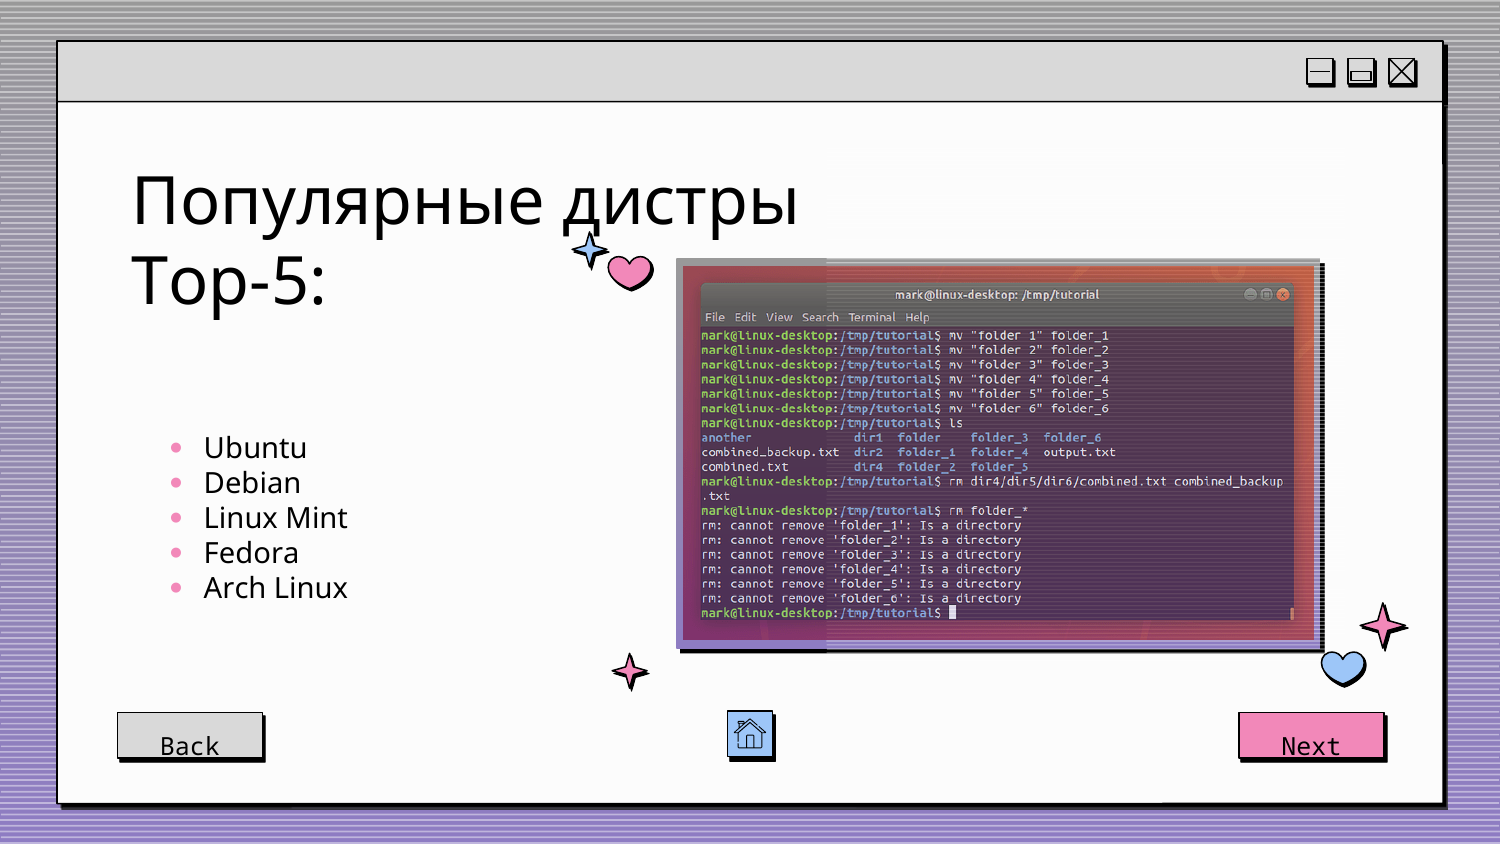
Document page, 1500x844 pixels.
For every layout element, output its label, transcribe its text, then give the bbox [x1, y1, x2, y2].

picture [683, 266, 1314, 640]
subtitle Next [1250, 714, 1373, 753]
subtitle Back [129, 714, 251, 753]
text_box [826, 652, 1365, 684]
text_box [1360, 602, 1406, 649]
title Популярные дистры Top-5: [116, 142, 827, 302]
text_box [612, 653, 648, 689]
text_box [676, 258, 1345, 650]
text_box [608, 256, 651, 289]
text_box [1239, 712, 1384, 758]
text_box [117, 712, 263, 758]
text_box [572, 231, 607, 267]
subtitle Ubuntu Debian Linux Mint Fedora Arch Linux [109, 379, 380, 617]
text_box [727, 711, 773, 757]
